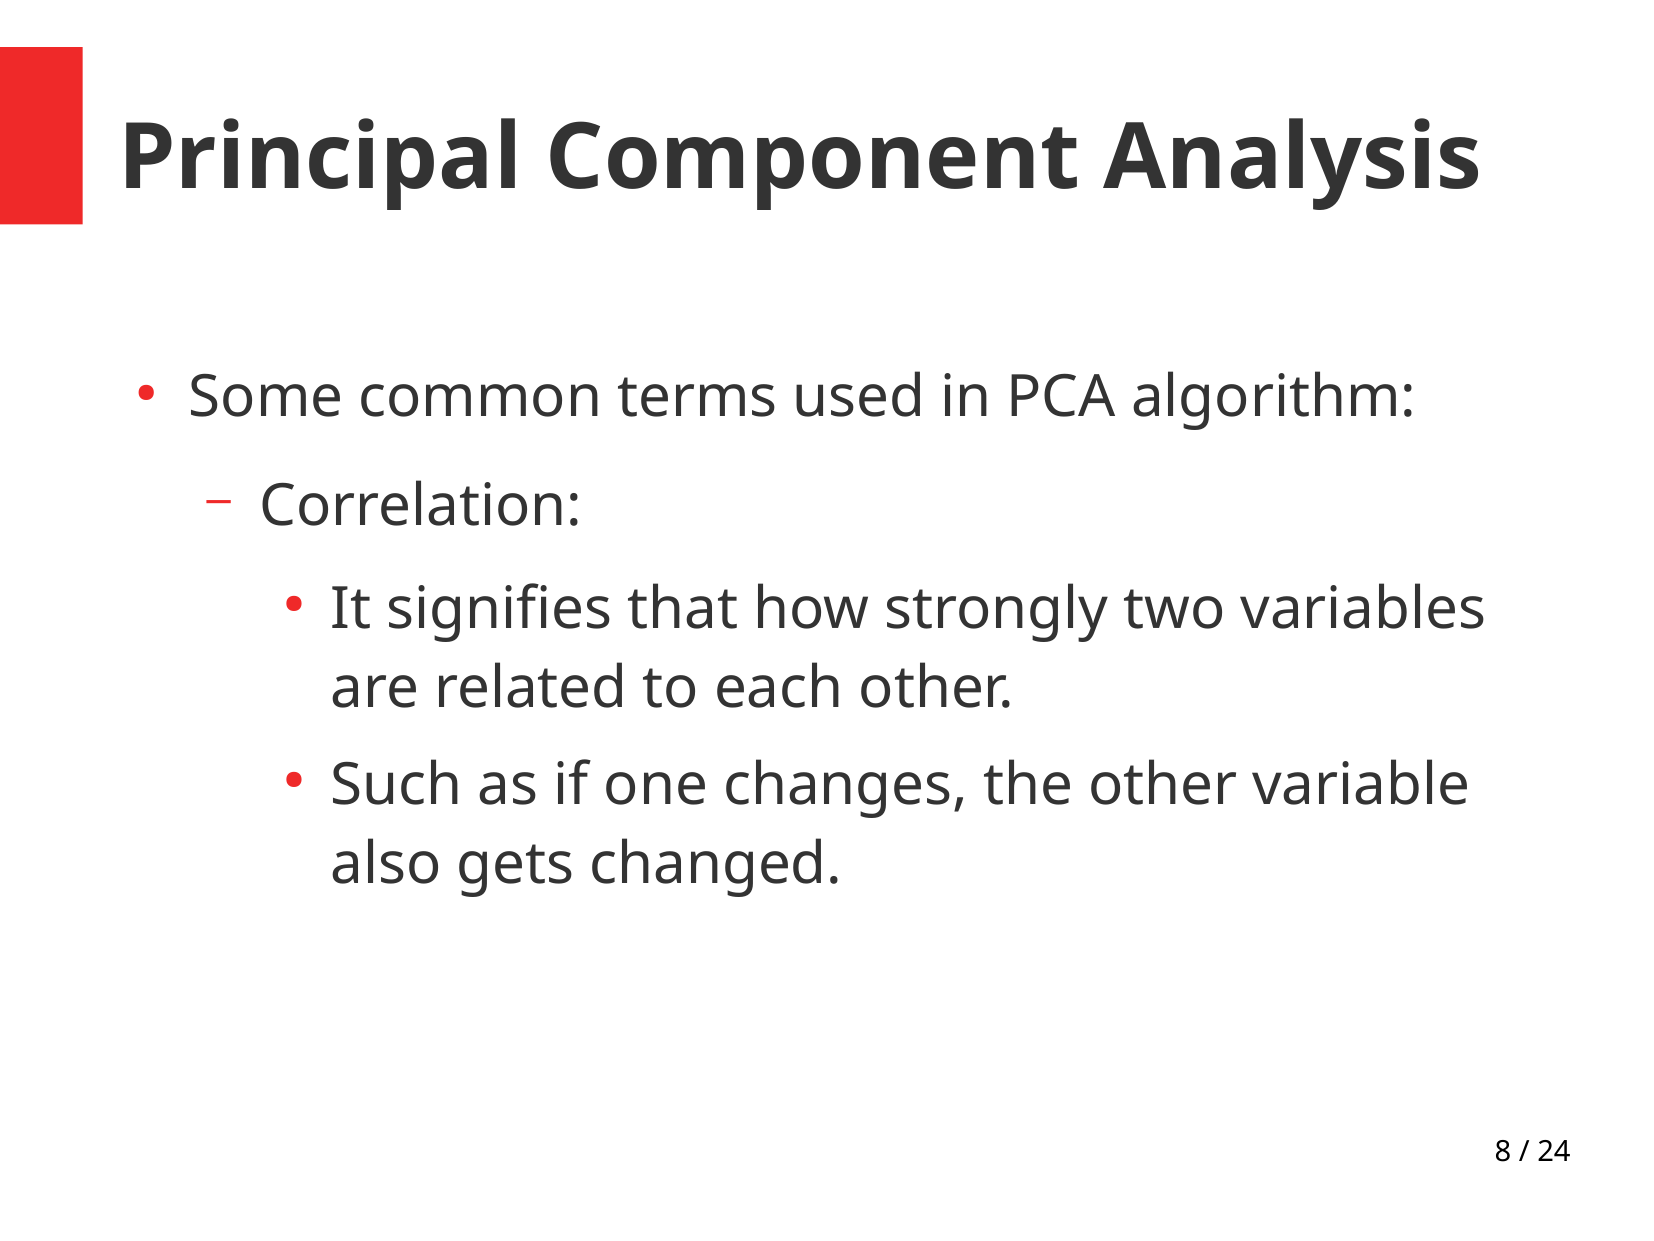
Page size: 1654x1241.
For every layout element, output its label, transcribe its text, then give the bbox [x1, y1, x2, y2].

title Principal Component Analysis [118, 49, 1571, 257]
list Some common terms used in PCA algorithm: Correlation: It signifies that how strongly two variables are related to each other. Such as if one changes, the other variable also gets changed. [118, 354, 1536, 1074]
